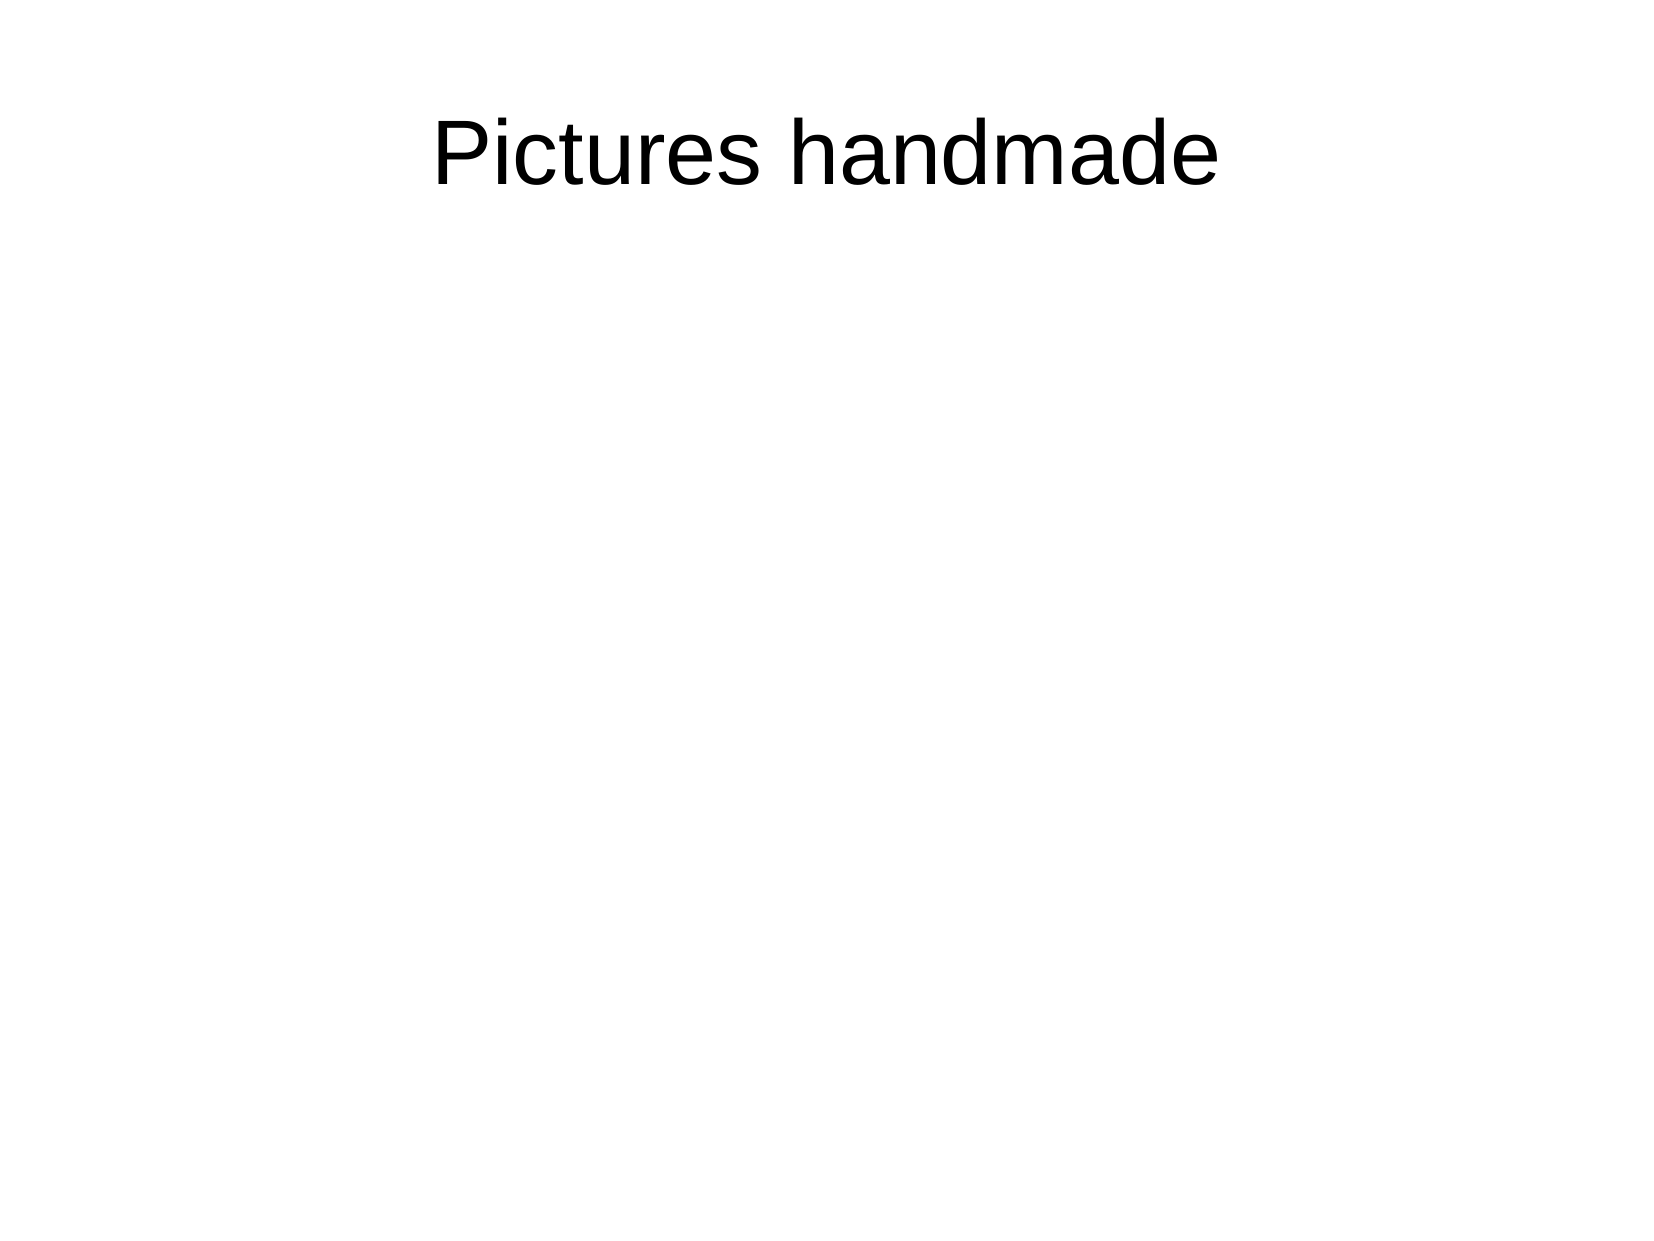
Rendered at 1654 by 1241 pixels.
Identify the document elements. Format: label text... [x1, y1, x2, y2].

title Pictures handmade [82, 49, 1571, 257]
